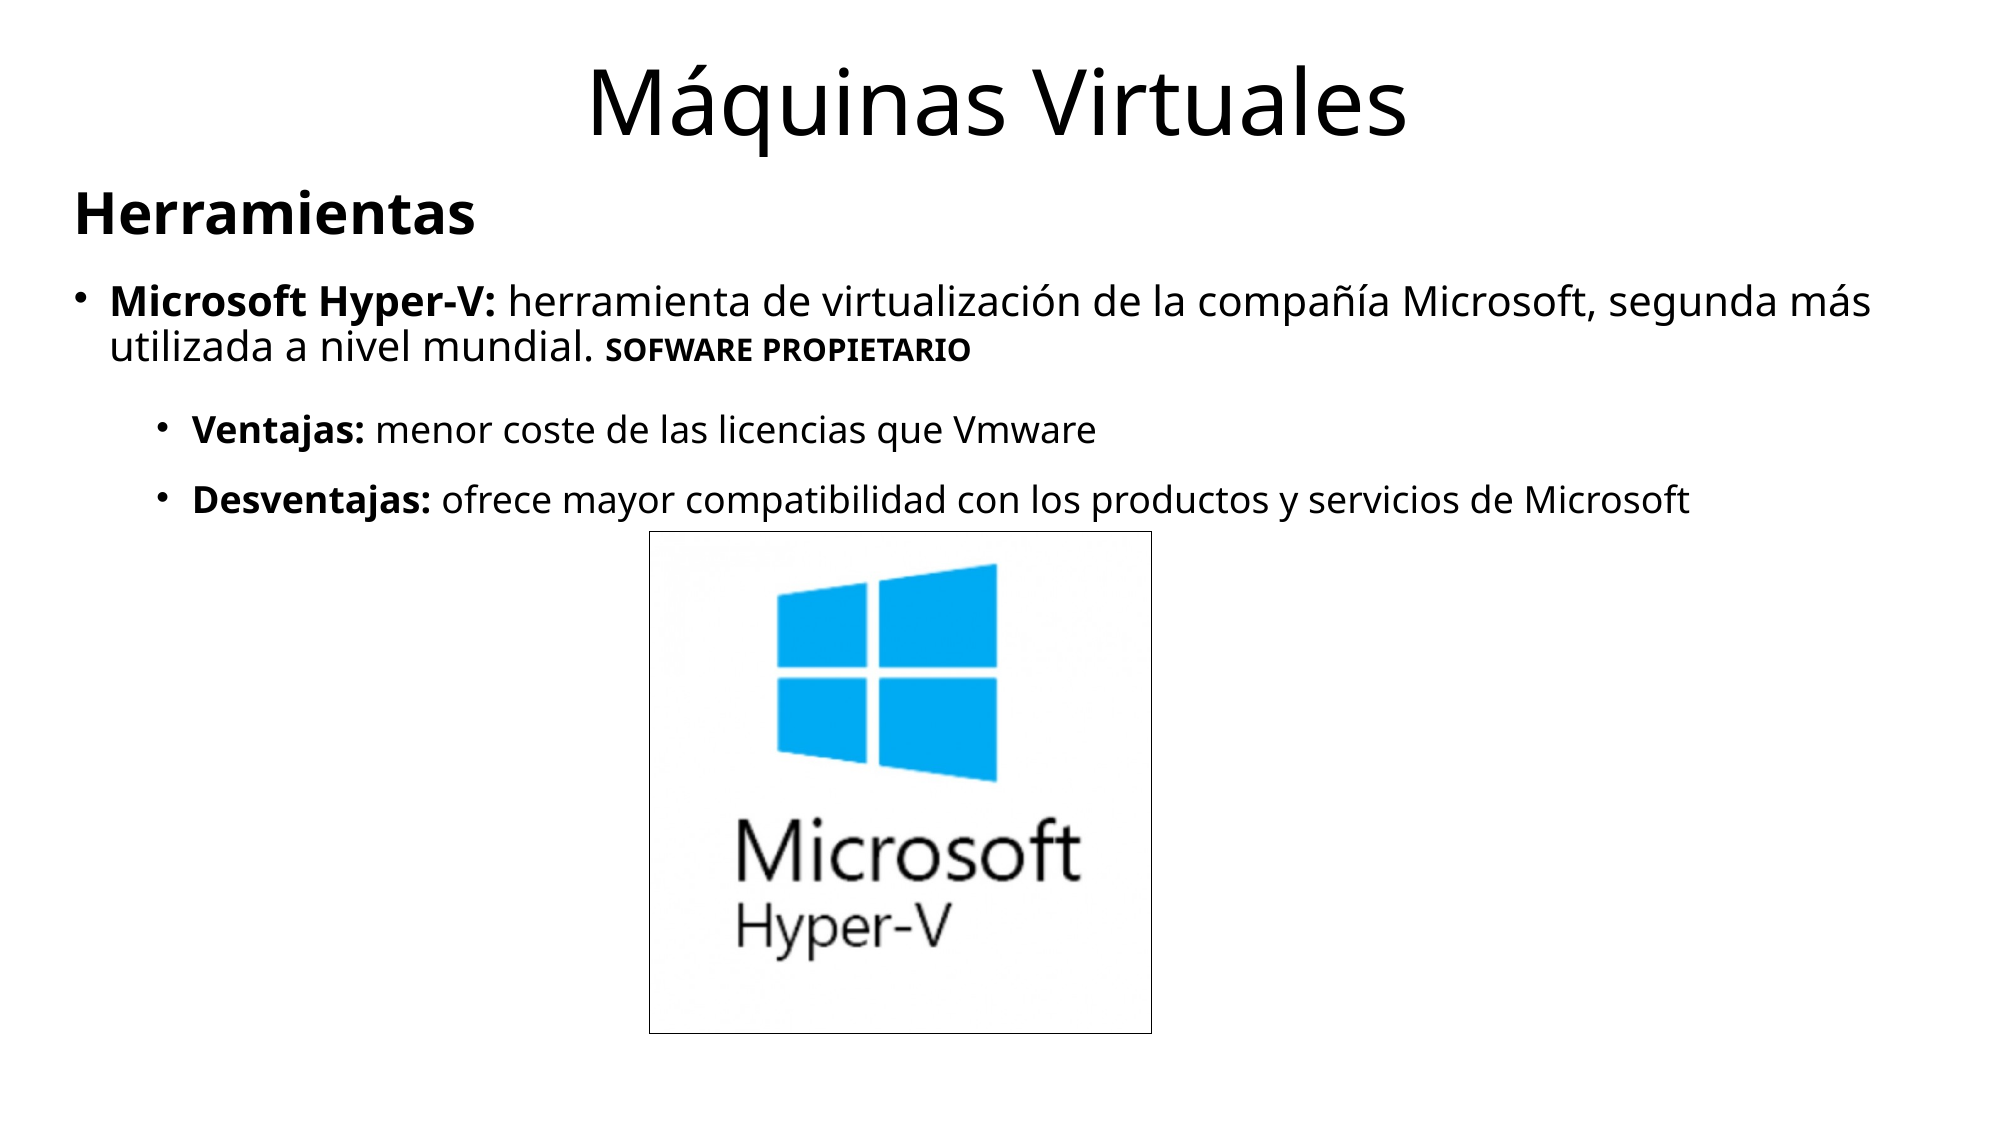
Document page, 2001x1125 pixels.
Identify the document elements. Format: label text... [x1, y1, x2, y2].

list Herramientas Microsoft Hyper-V: herramienta de virtualización de la compañía Microsoft, segunda más utilizada a nivel mundial. SOFWARE PROPIETARIO Ventajas: menor coste de las licencias que Vmware Desventajas: ofrece mayor compatibilidad con los productos y servicios de Microsoft [59, 177, 1920, 945]
picture [649, 531, 1152, 1034]
text_box Máquinas Virtuales [135, 34, 1860, 177]
